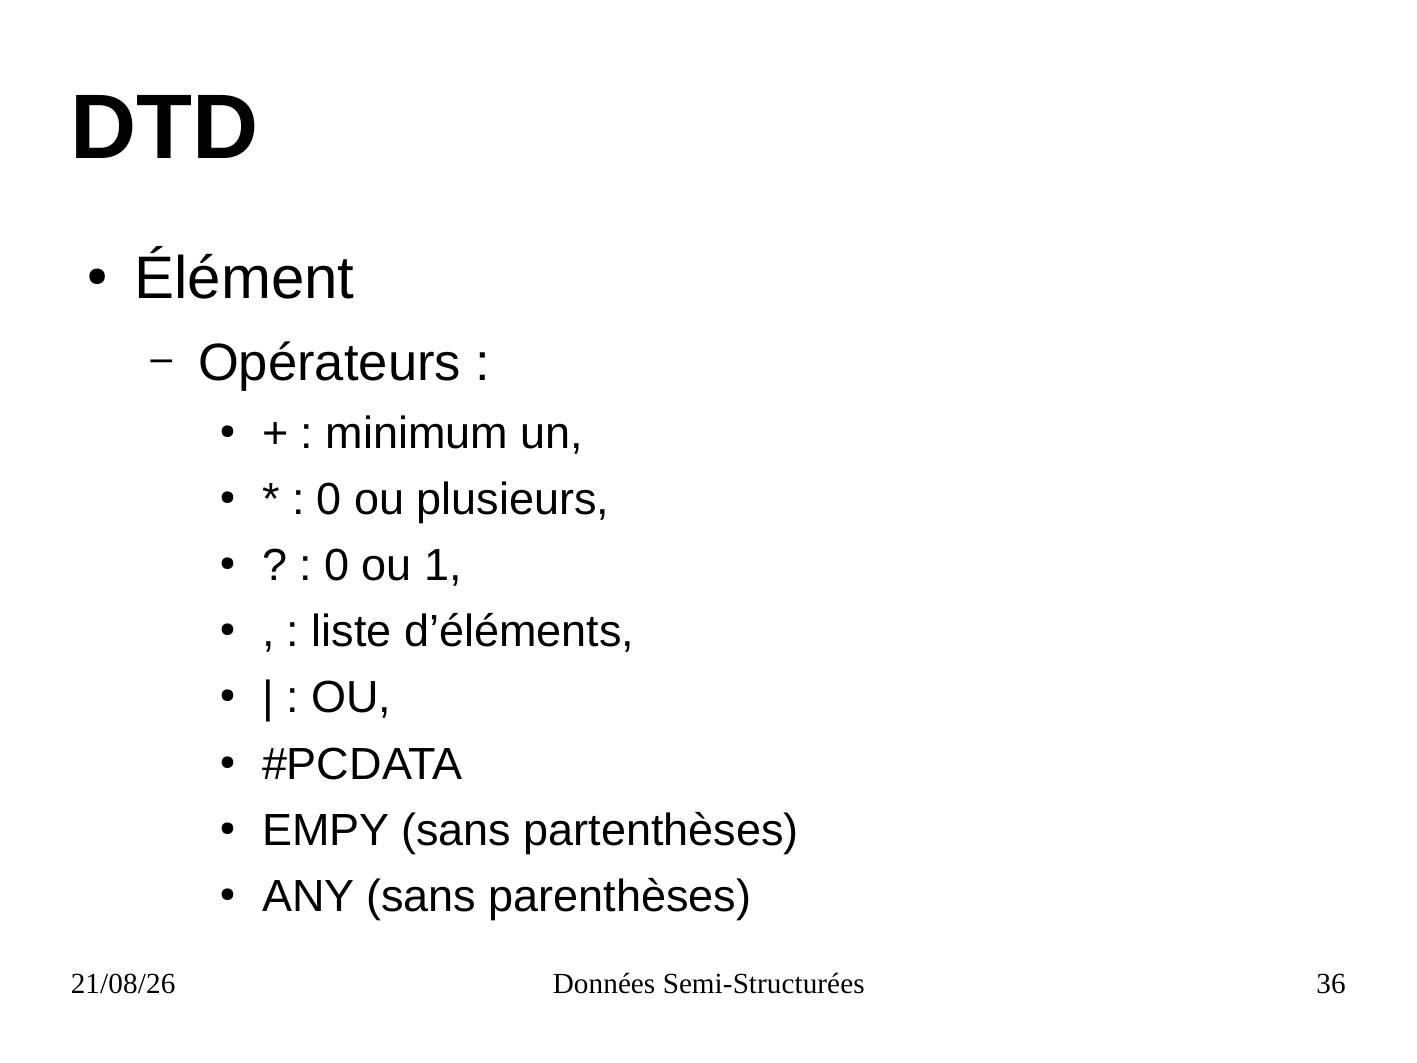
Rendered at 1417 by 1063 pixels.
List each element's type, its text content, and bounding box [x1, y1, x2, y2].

list Élément Opérateurs : + : minimum un, * : 0 ou plusieurs, ? : 0 ou 1, , : liste d’éléments, | : OU, #PCDATA EMPY (sans partenthèses) ANY (sans parenthèses) [70, 244, 1346, 925]
title DTD [70, 42, 1346, 212]
